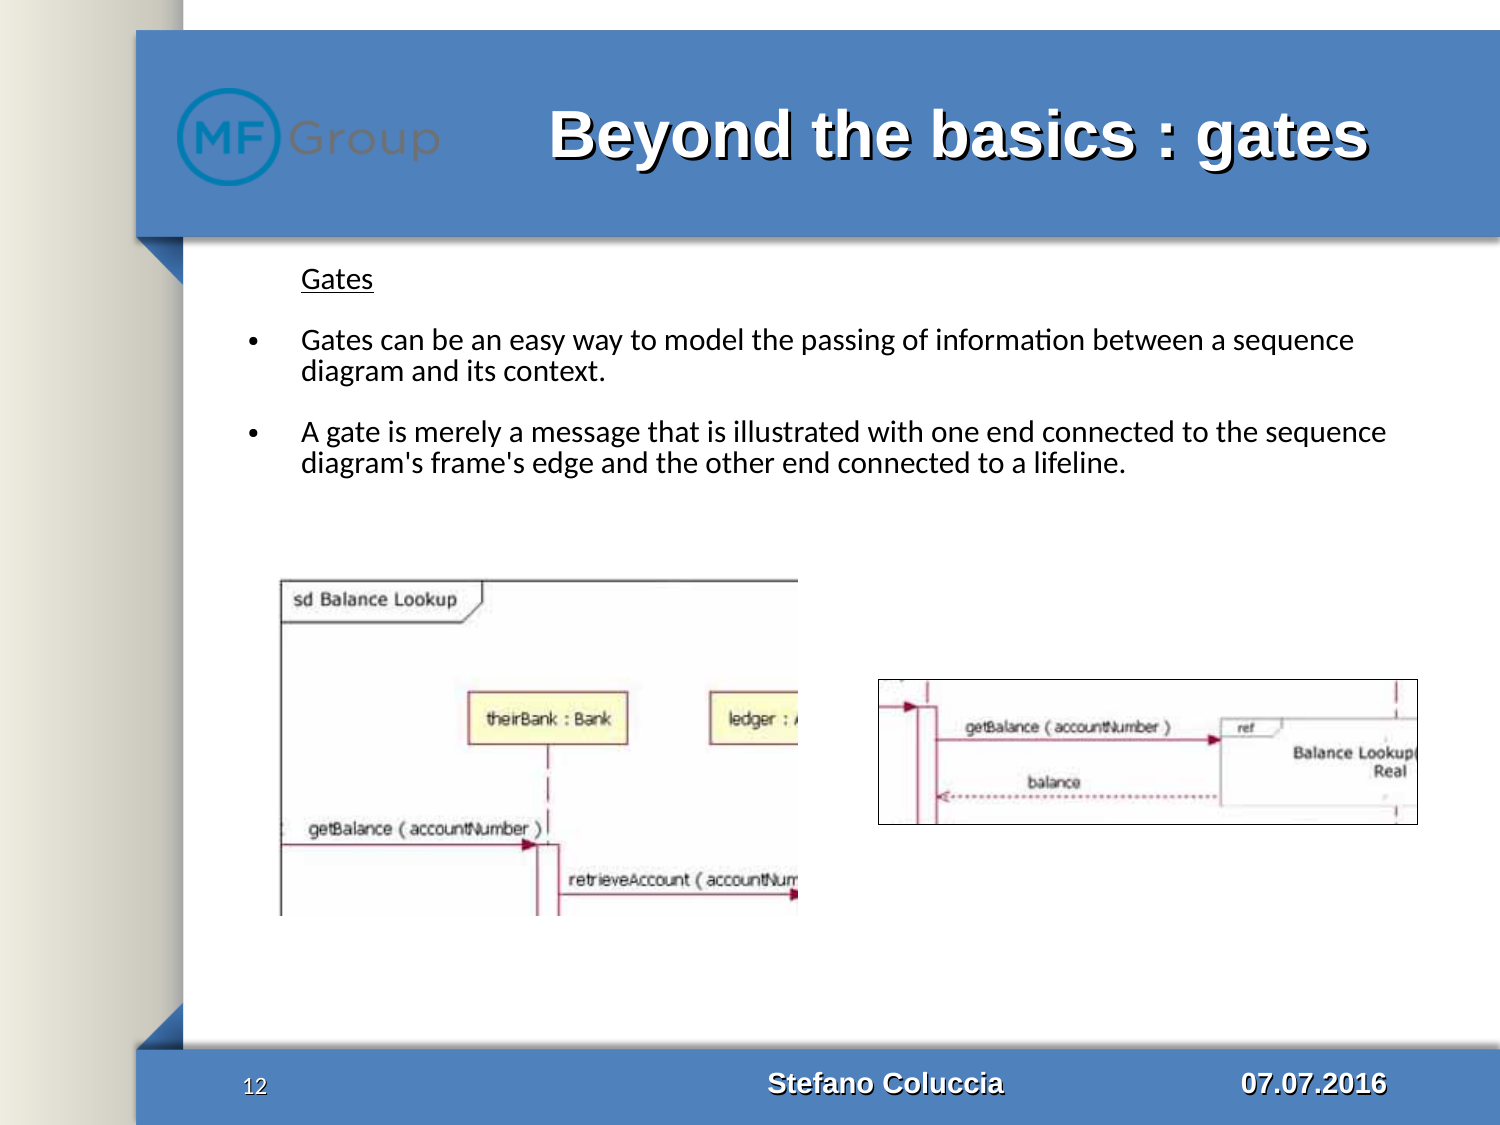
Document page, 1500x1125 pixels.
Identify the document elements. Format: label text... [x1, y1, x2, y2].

picture [0, 0, 1500, 1125]
title 07.07.2016 [1151, 1065, 1477, 1103]
title Stefano Coluccia [738, 1065, 1034, 1103]
title Beyond the basics : gates [472, 57, 1447, 211]
list Gates Gates can be an easy way to model the passing of information between a sequence diagram and its context. A gate is merely a message that is illustrated with one end connected to the sequence diagram's frame's edge and the other end connected to a lifeline. [230, 265, 1447, 1009]
